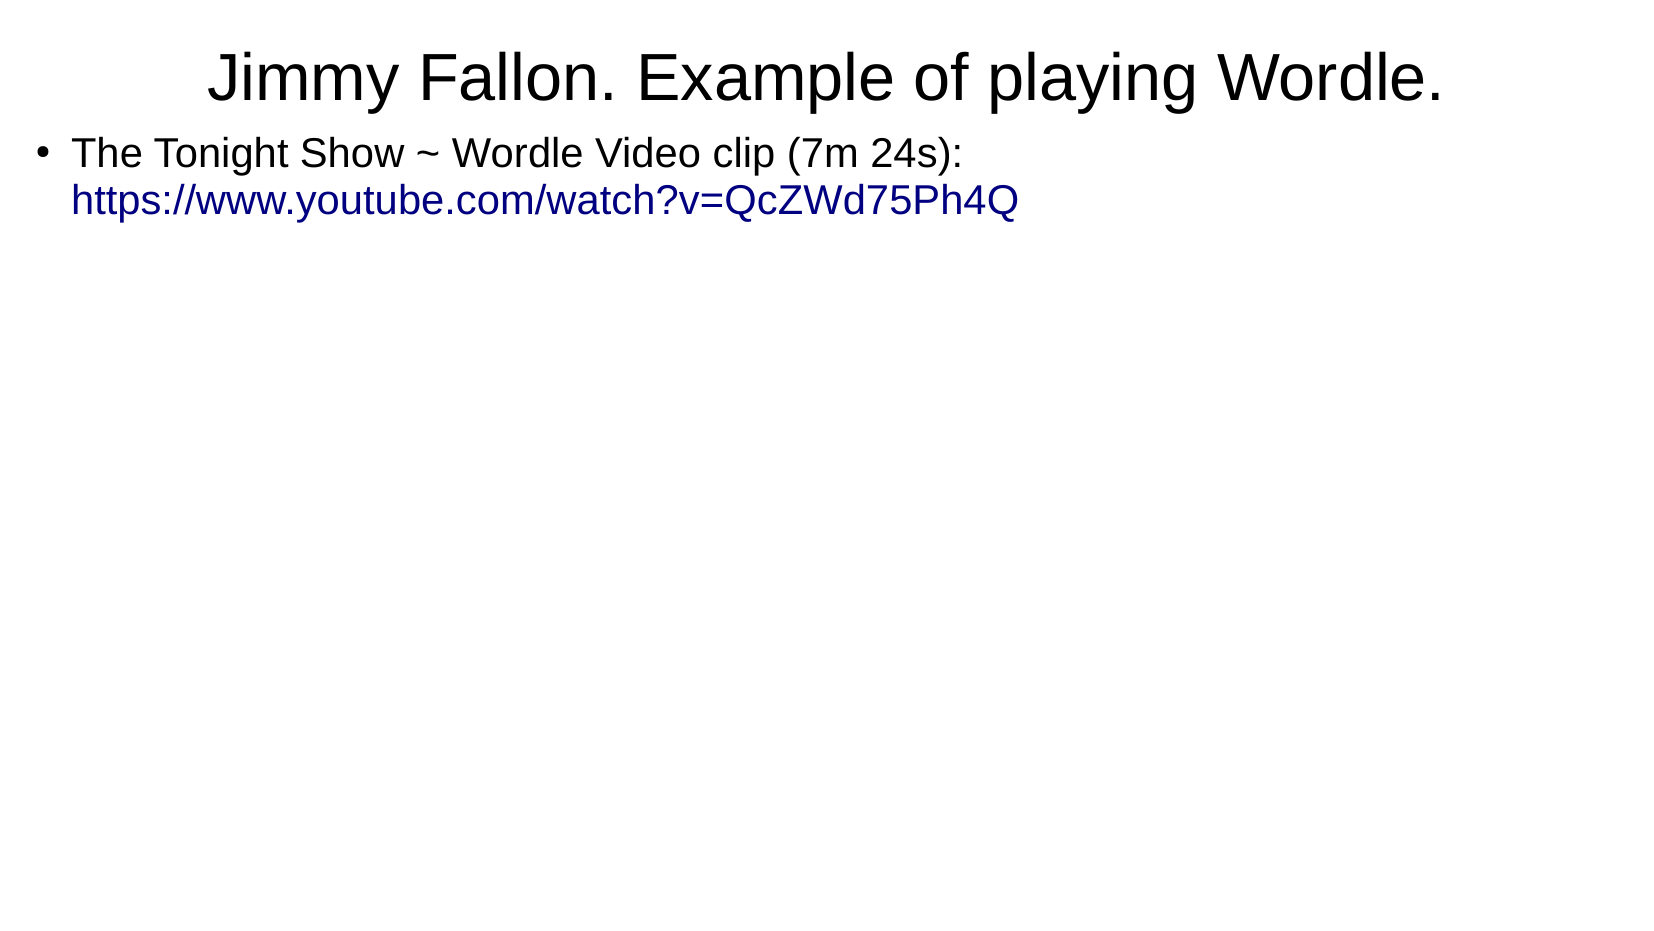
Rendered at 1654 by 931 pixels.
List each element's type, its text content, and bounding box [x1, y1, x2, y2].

text_box The Tonight Show ~ Wordle Video clip (7m 24s): https://www.youtube.com/watch?v=QcZWd75Ph4Q [35, 129, 1524, 863]
title Jimmy Fallon. Example of playing Wordle. [82, 37, 1571, 119]
